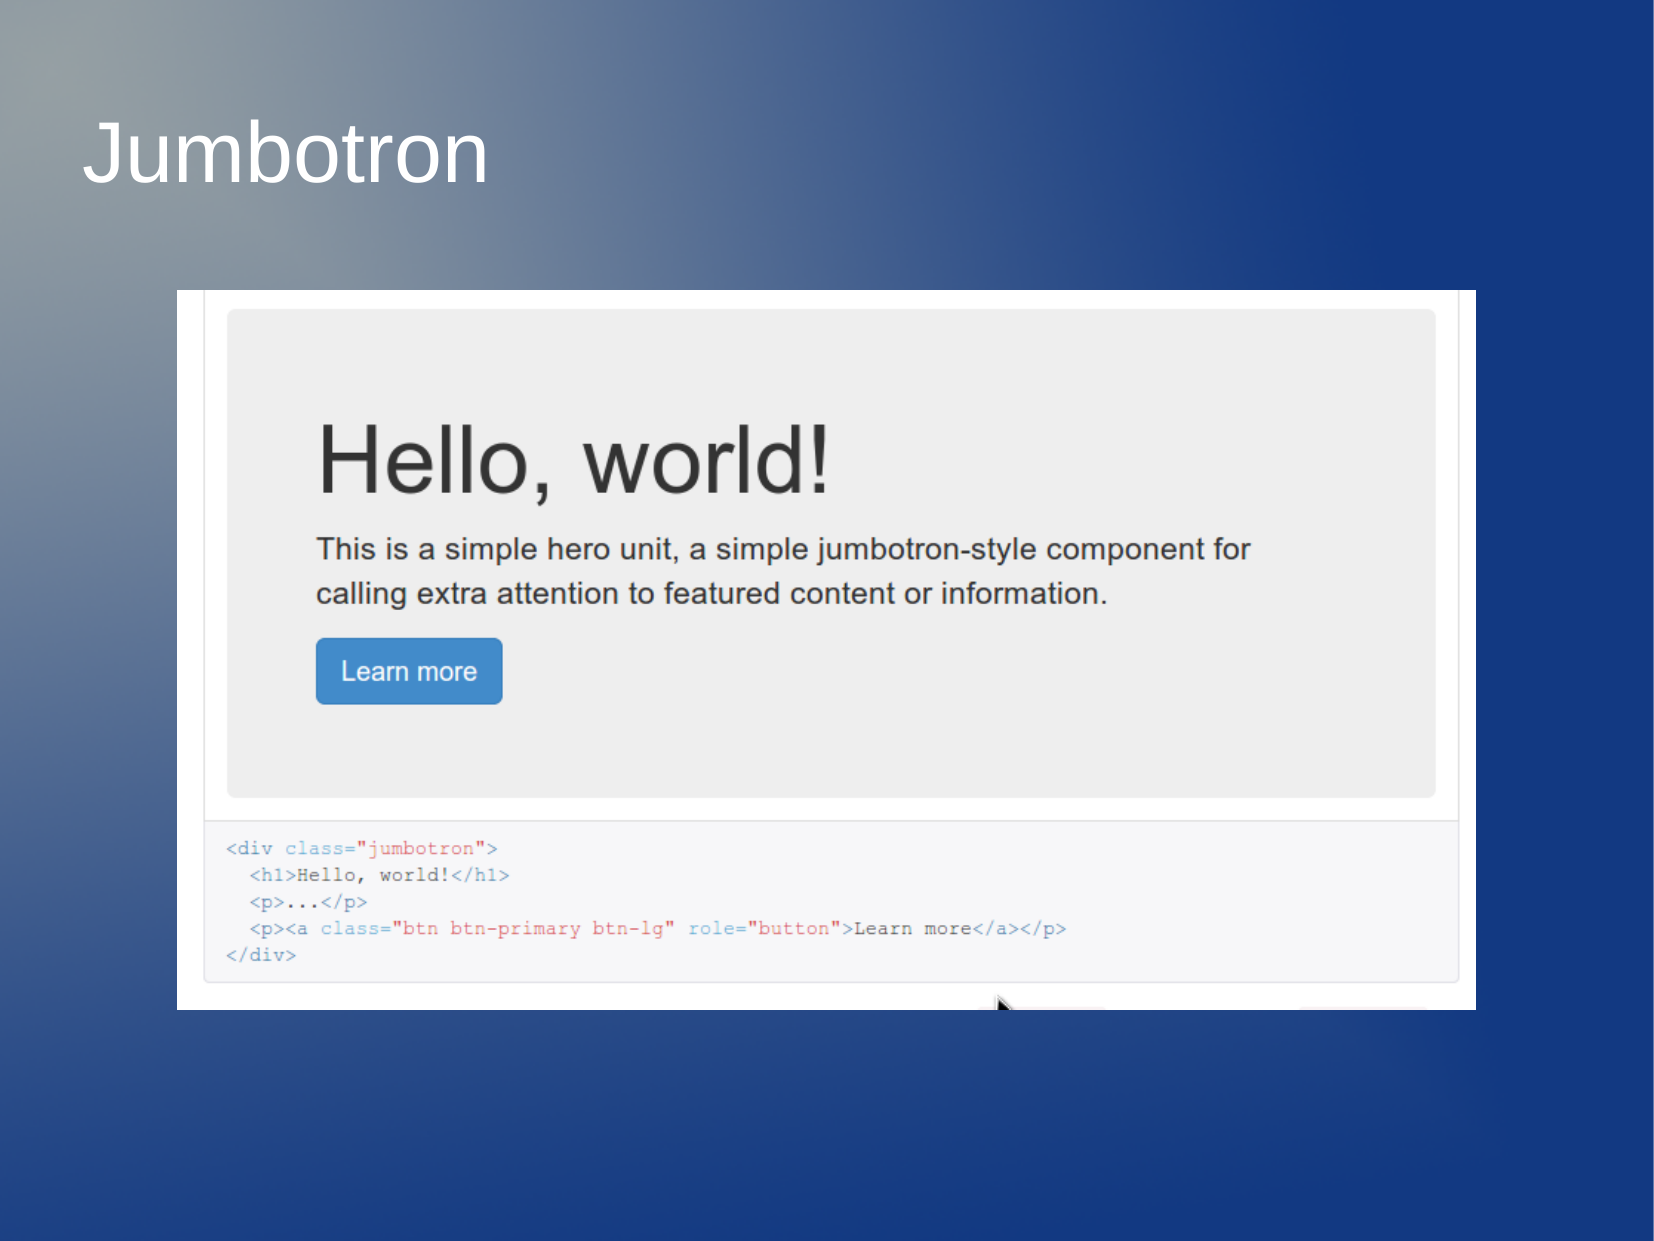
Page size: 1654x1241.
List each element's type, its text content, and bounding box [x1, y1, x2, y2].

title Jumbotron [82, 49, 1571, 257]
picture [0, 0, 1654, 1241]
